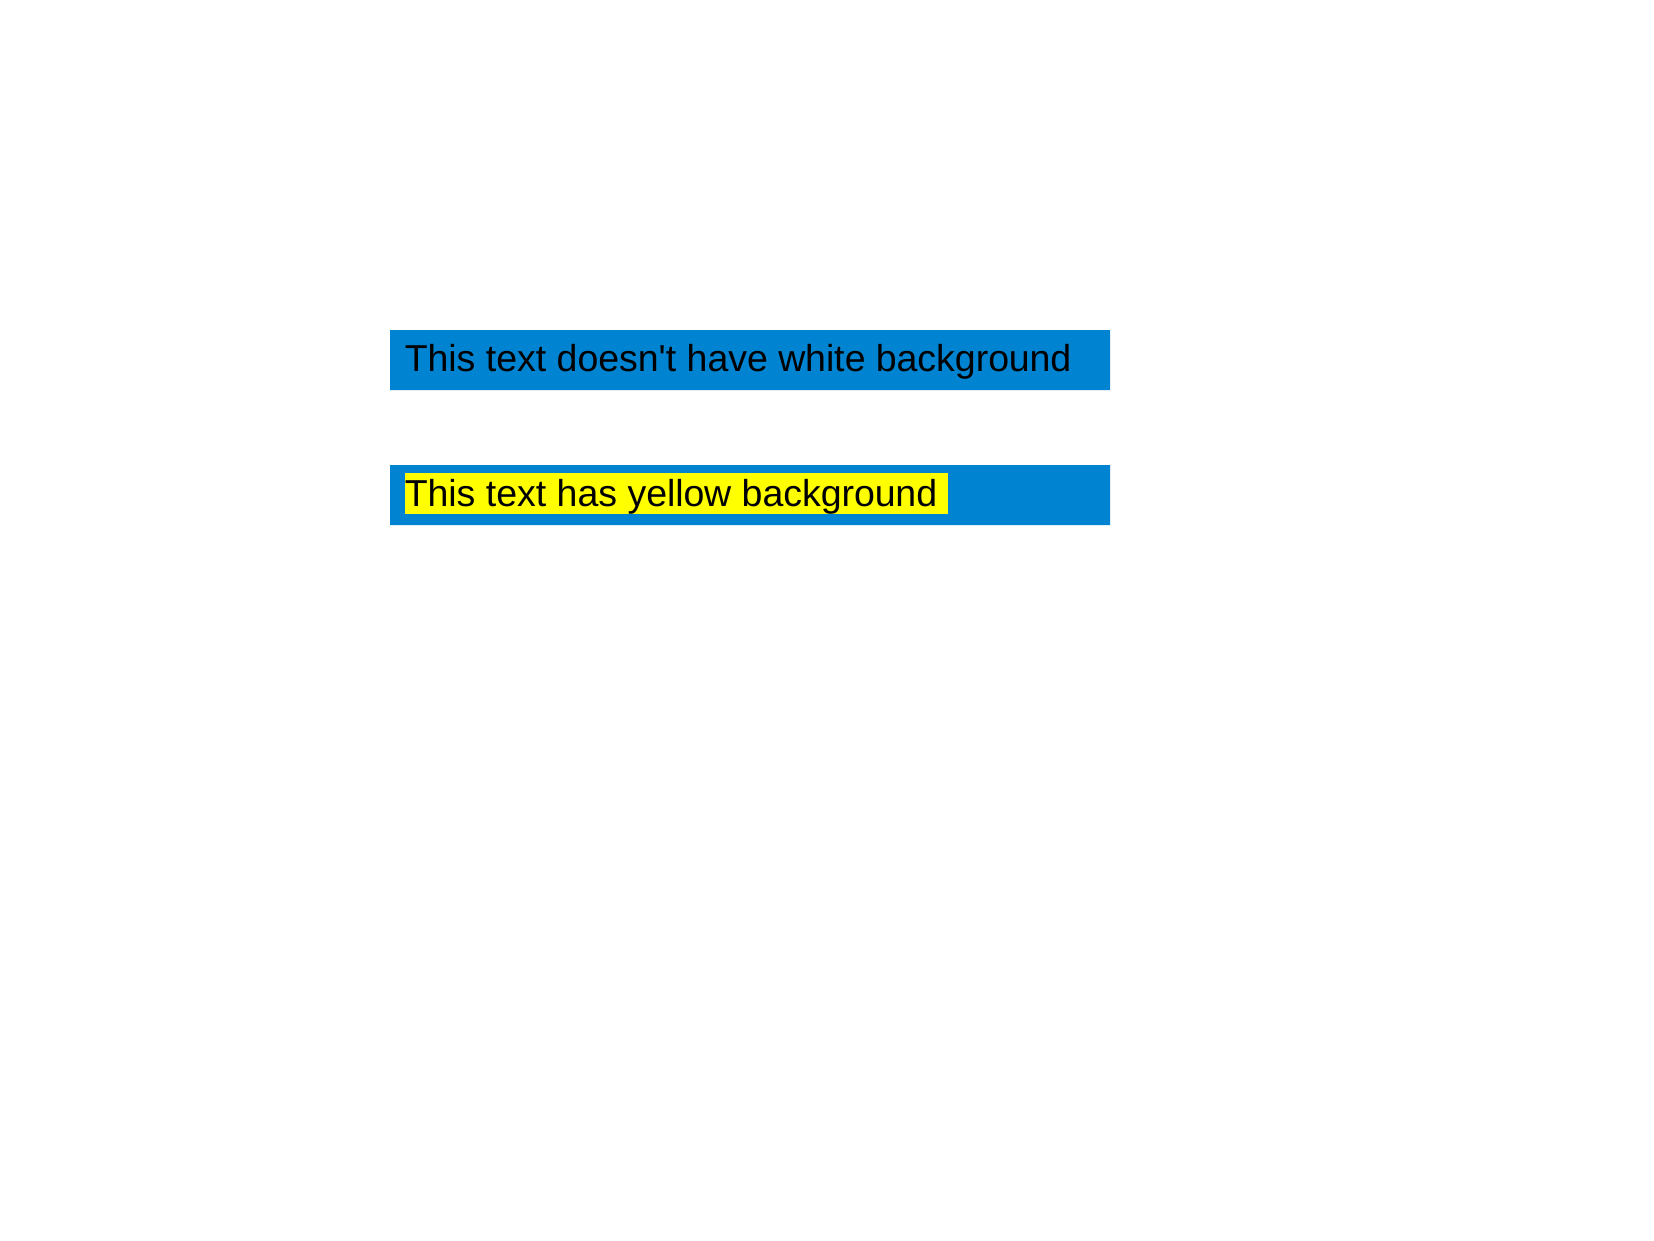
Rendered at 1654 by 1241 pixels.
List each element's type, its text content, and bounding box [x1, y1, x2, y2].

text_box This text has yellow background [390, 465, 1111, 526]
text_box This text doesn't have white background [390, 330, 1111, 391]
